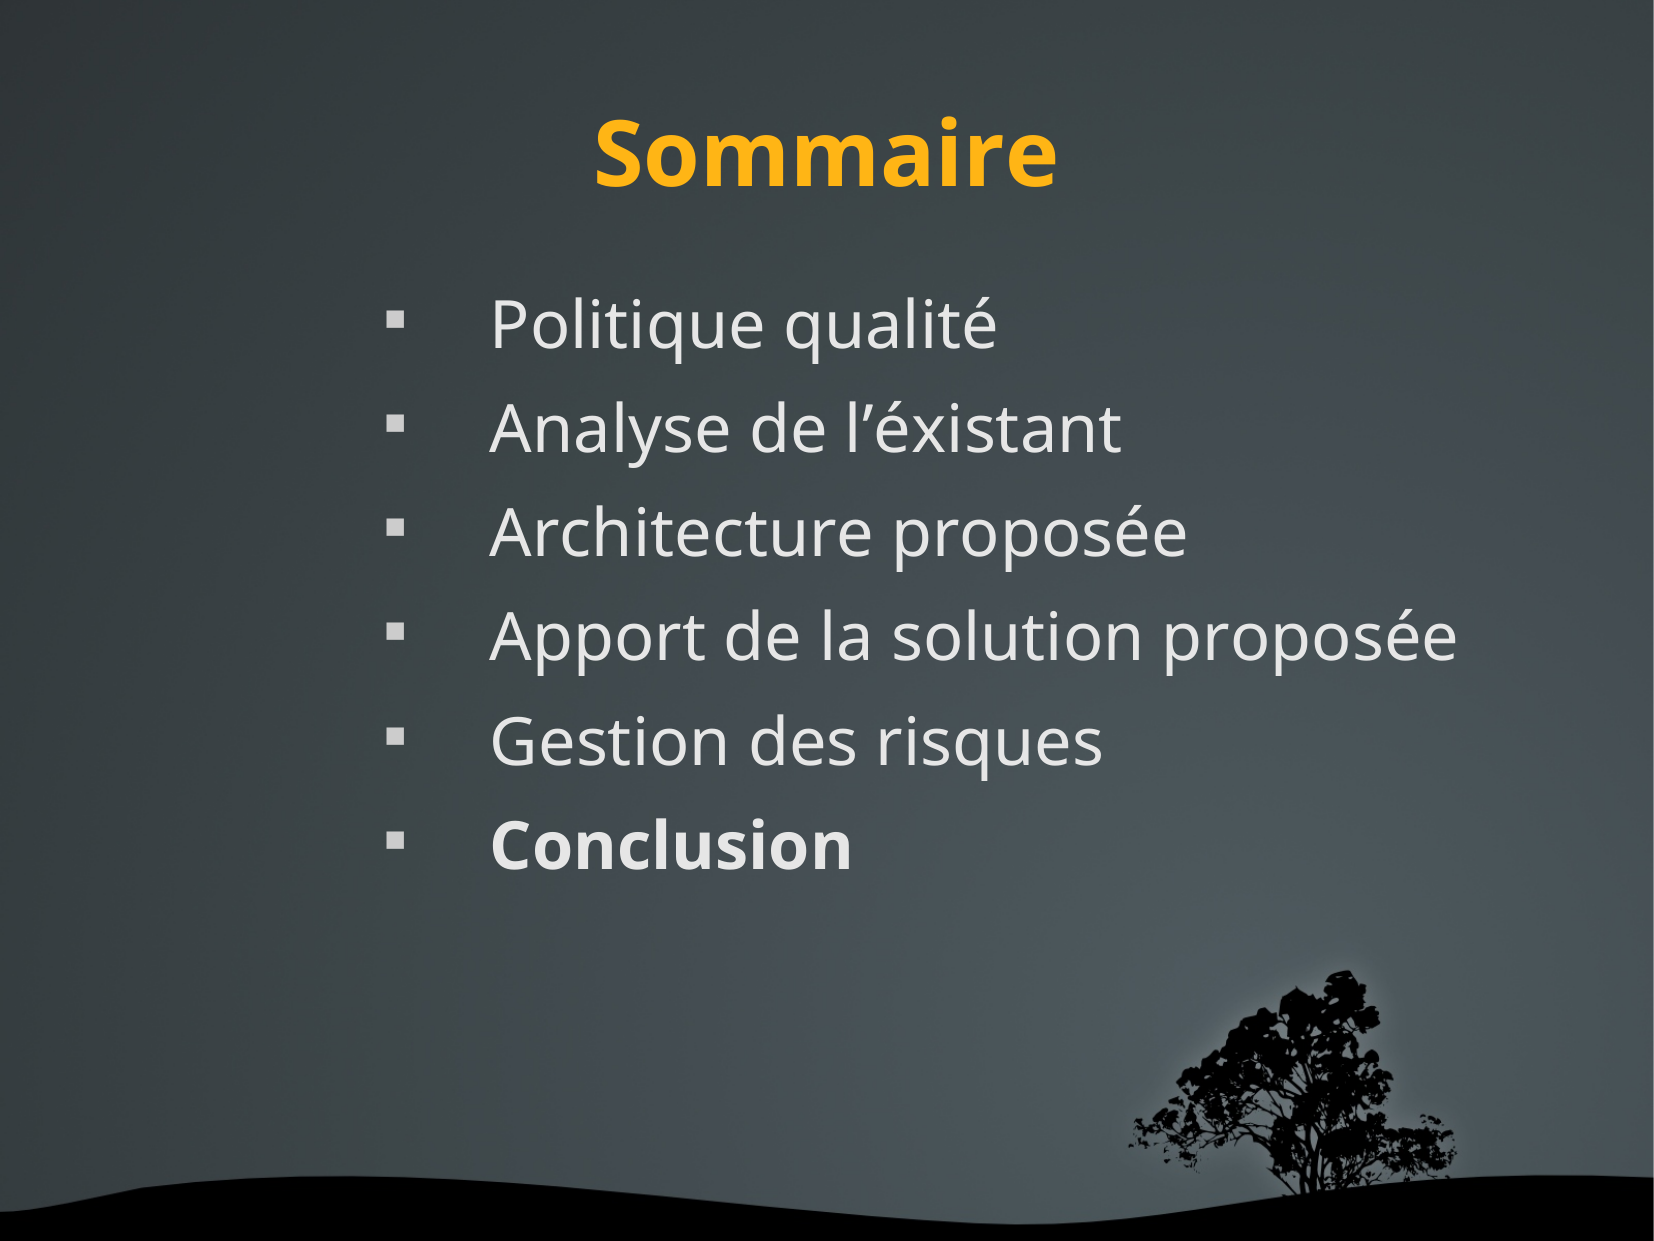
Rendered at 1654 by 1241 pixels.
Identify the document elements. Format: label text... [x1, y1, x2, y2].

picture [0, 0, 1654, 1241]
list Politique qualité Analyse de l’éxistant Architecture proposée Apport de la solution proposée Gestion des risques Conclusion [348, 284, 1483, 1034]
title Sommaire [82, 49, 1571, 257]
